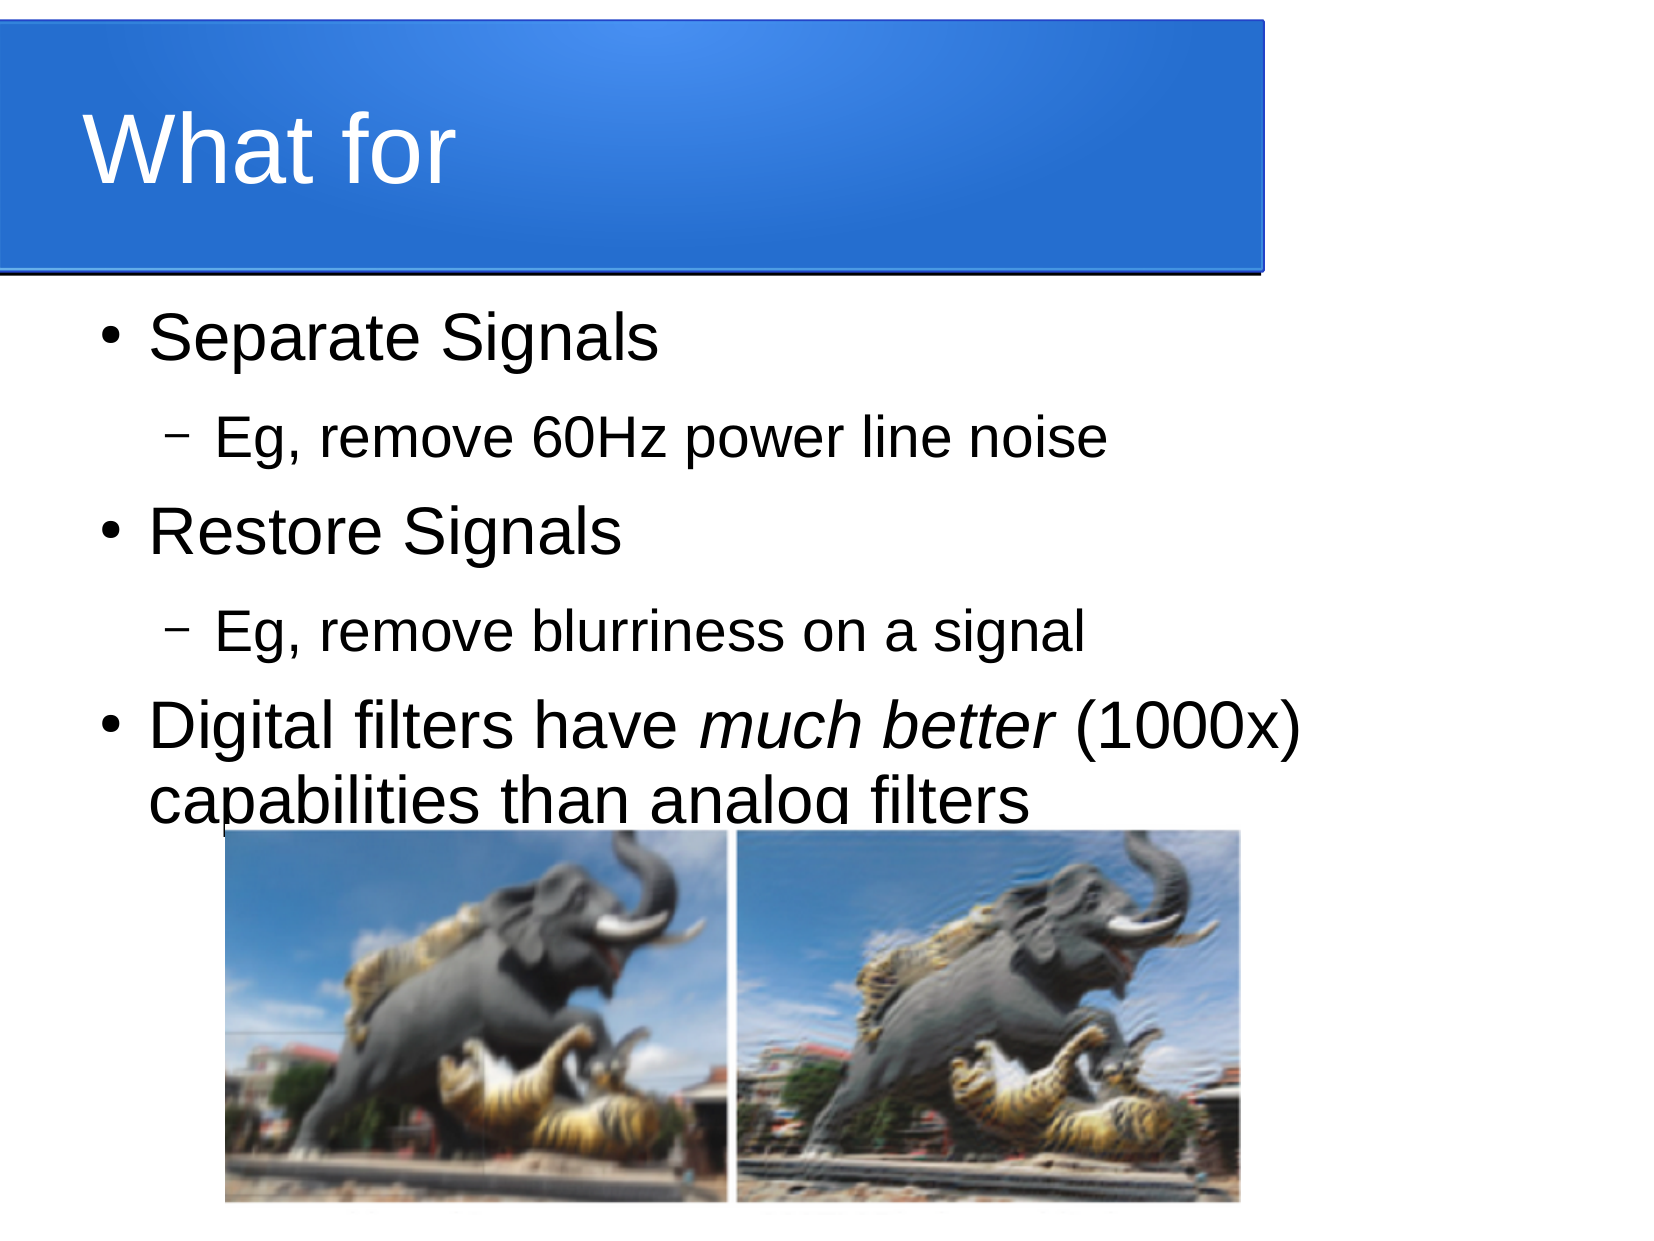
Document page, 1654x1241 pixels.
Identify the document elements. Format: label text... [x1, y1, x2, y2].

title What for [82, 47, 1235, 252]
picture [225, 824, 1241, 1216]
list Separate Signals Eg, remove 60Hz power line noise Restore Signals Eg, remove blurriness on a signal Digital filters have much better (1000x) capabilities than analog filters [82, 299, 1571, 841]
